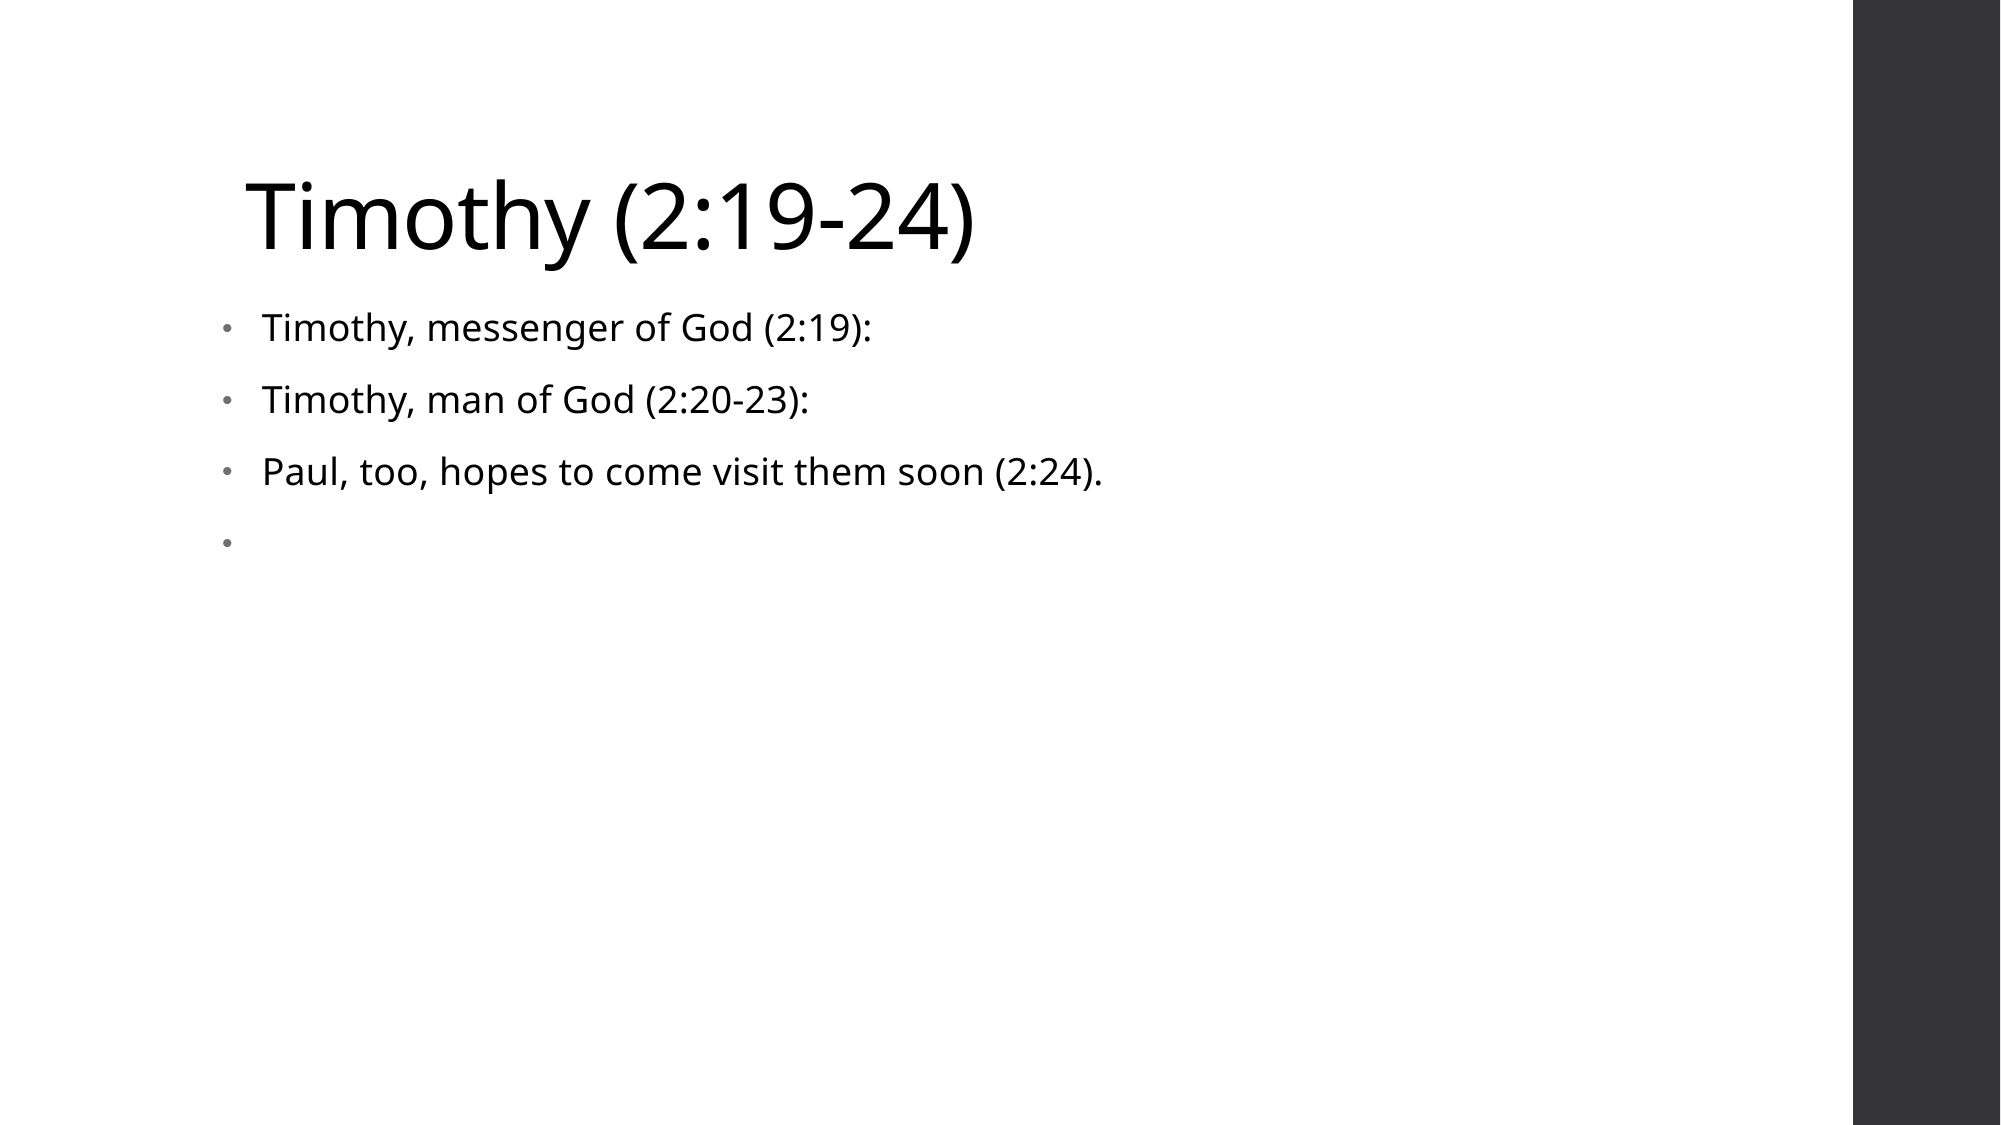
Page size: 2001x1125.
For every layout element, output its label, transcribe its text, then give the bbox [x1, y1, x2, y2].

list Timothy, messenger of God (2:19): Timothy, man of God (2:20-23): Paul, too, hopes to come visit them soon (2:24). [206, 299, 1617, 1014]
title Timothy (2:19-24) [206, 60, 1797, 278]
